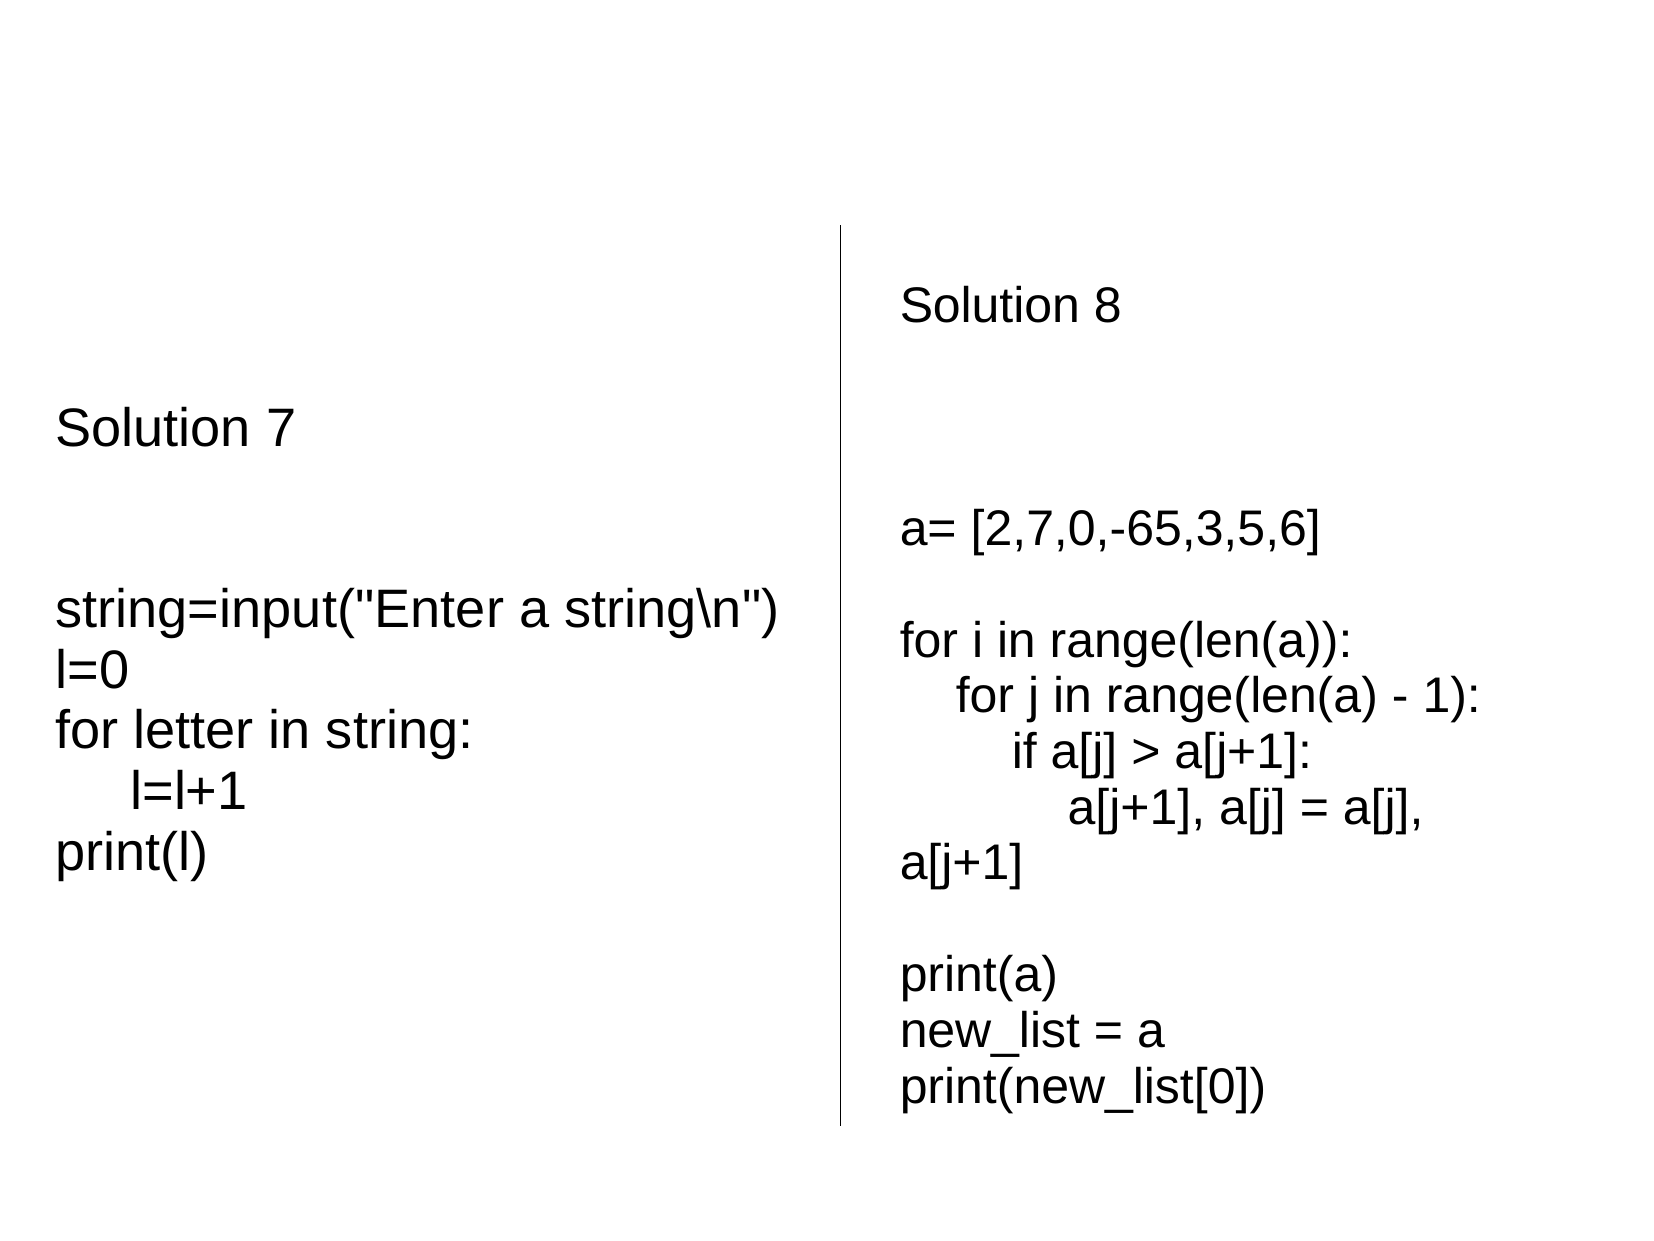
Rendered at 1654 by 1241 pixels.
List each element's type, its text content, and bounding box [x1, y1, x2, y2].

text_box Solution 7 string=input("Enter a string\n") l=0 for letter in string: l=l+1 print(l) [40, 390, 796, 890]
text_box Solution 8 a= [2,7,0,-65,3,5,6] for i in range(len(a)): for j in range(len(a) - 1): if a[j] > a[j+1]: a[j+1], a[j] = a[j], a[j+1] print(a) new_list = a print(new_list[0]) [885, 270, 1501, 1122]
